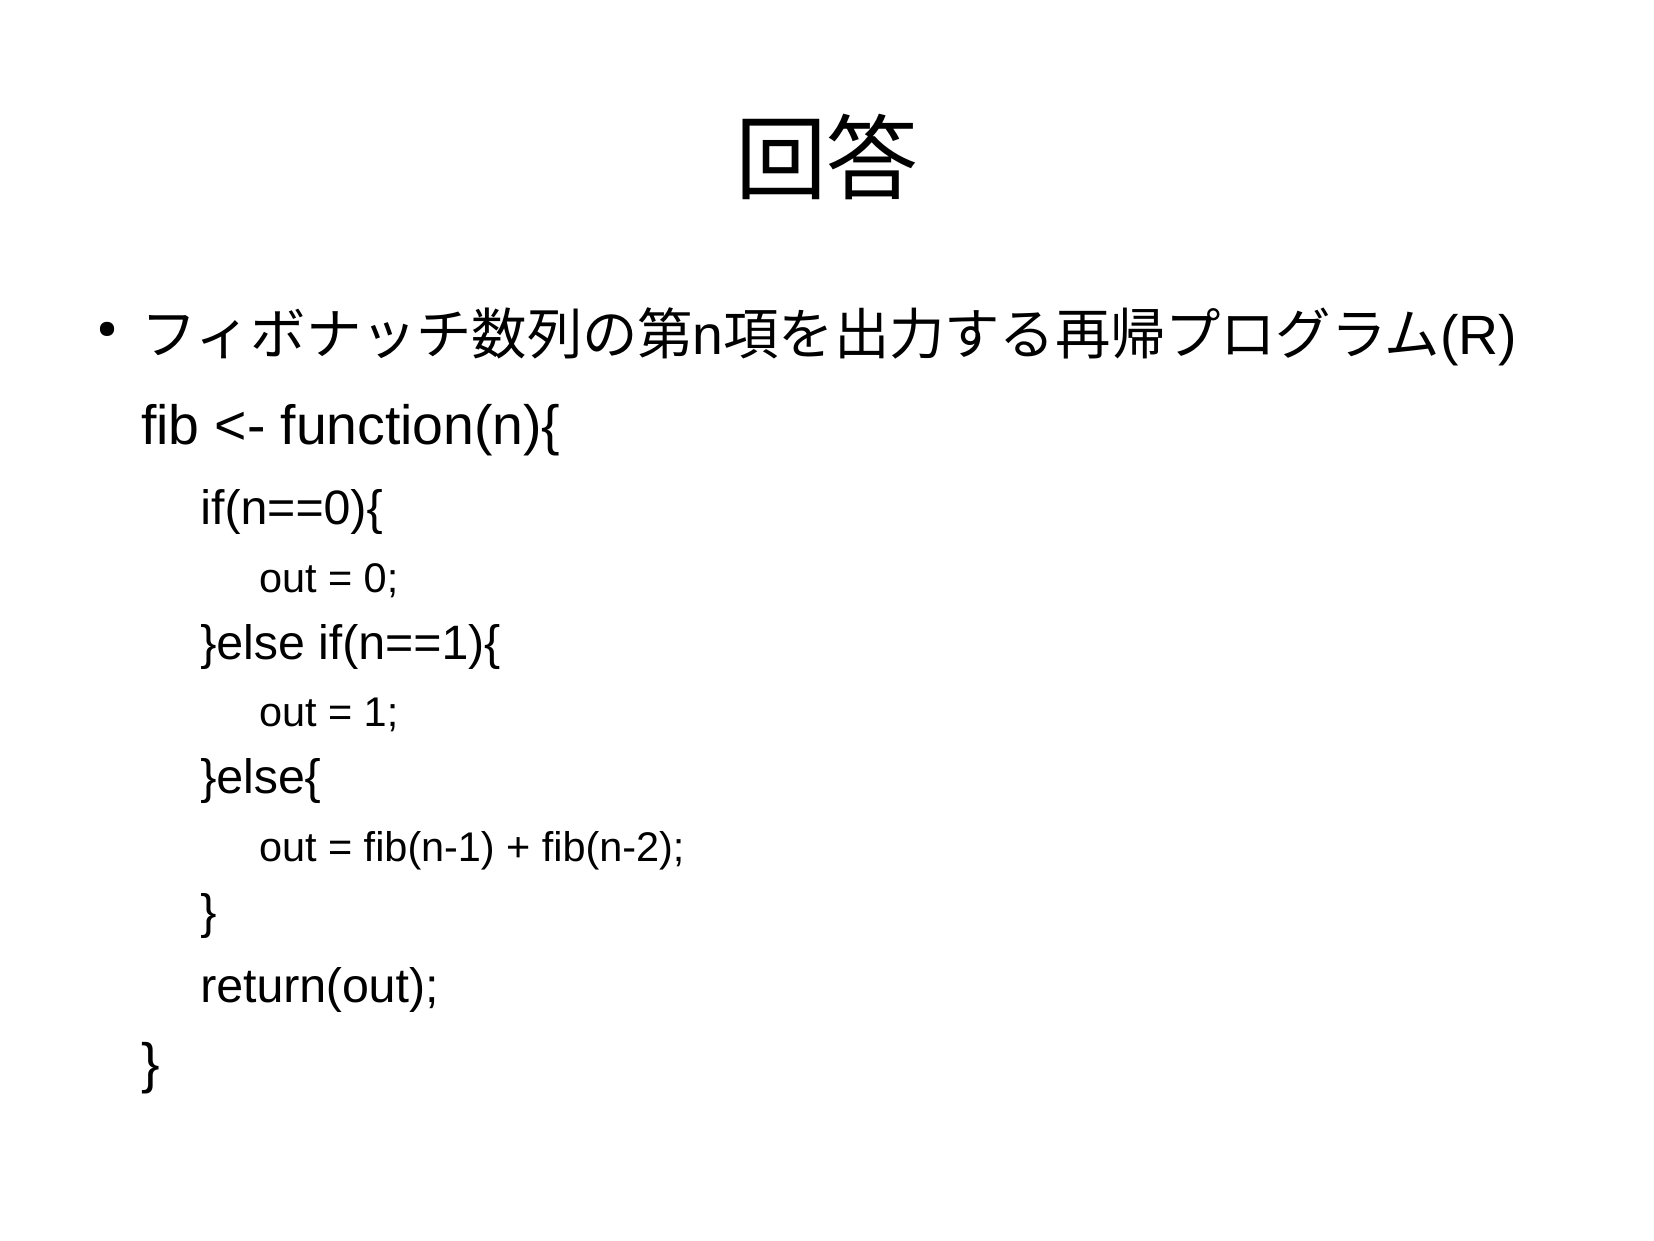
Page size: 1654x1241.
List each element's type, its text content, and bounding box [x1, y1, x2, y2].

list フィボナッチ数列の第n項を出力する再帰プログラム(R) fib <- function(n){ if(n==0){ out = 0; }else if(n==1){ out = 1; }else{ out = fib(n-1) + fib(n-2); } return(out); } [82, 290, 1571, 1109]
title 回答 [82, 49, 1571, 257]
